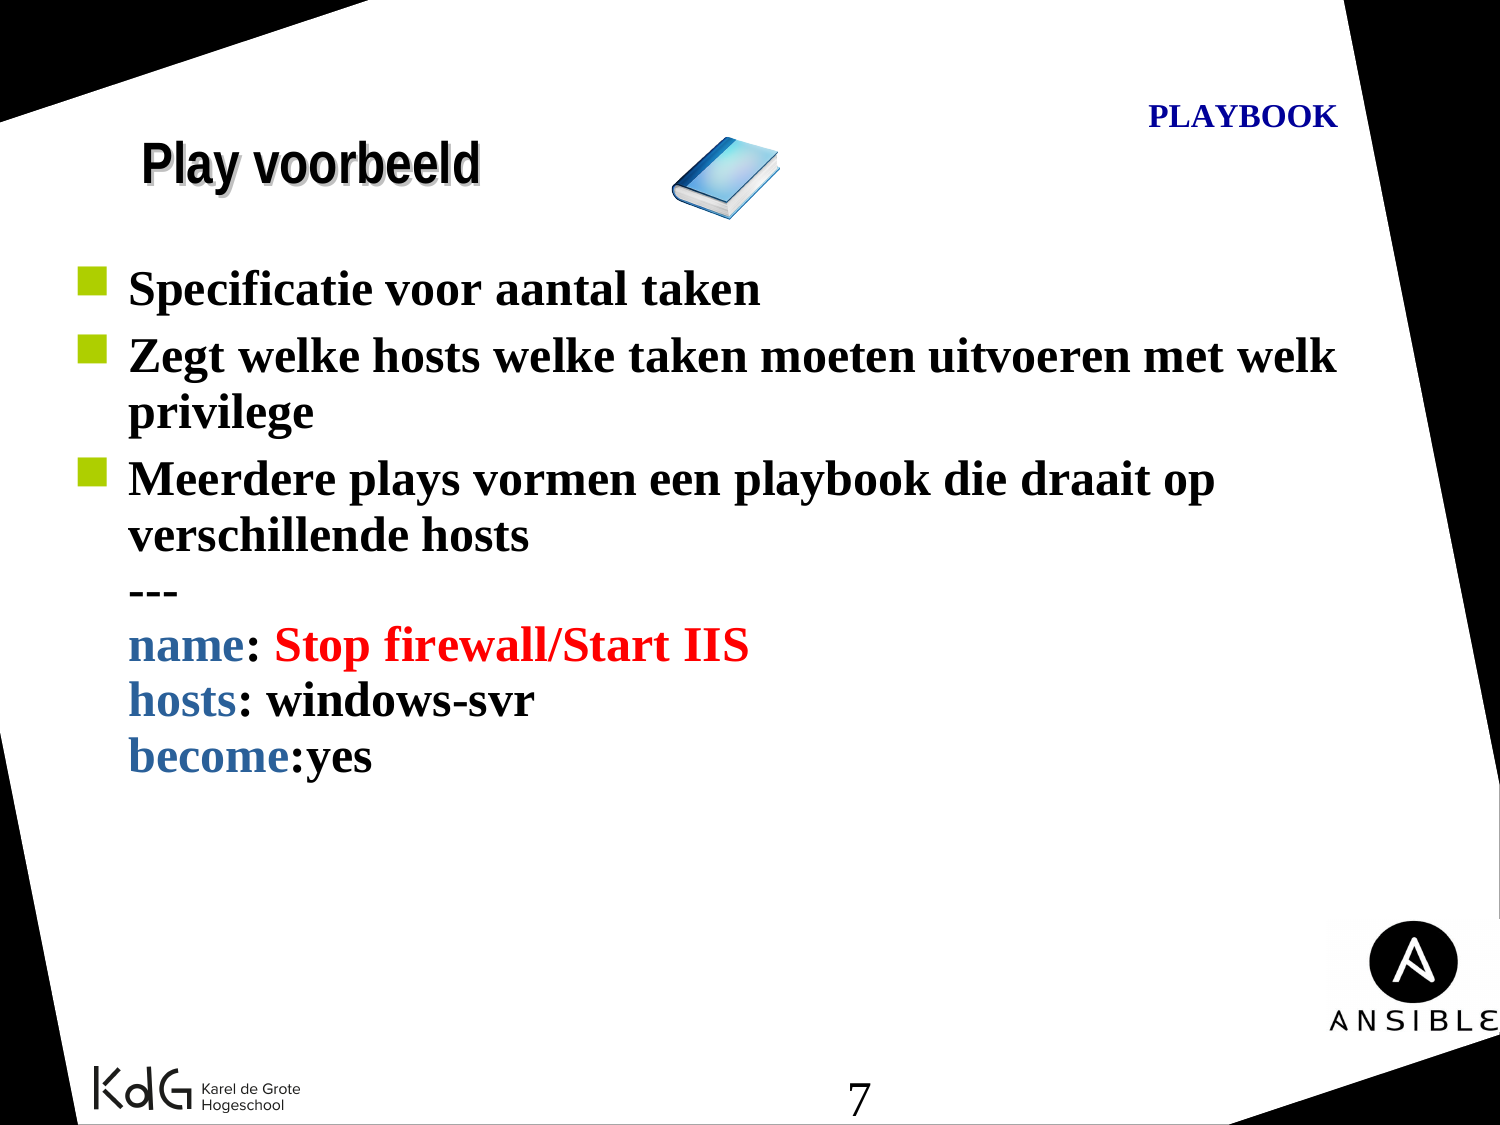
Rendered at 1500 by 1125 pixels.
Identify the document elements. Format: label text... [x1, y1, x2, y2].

title Play voorbeeld [141, 72, 1447, 253]
list Specificatie voor aantal taken Zegt welke hosts welke taken moeten uitvoeren met welk privilege Meerdere plays vormen een playbook die draait op verschillende hosts --- name: Stop firewall/Start IIS hosts: windows-svr become:yes [73, 260, 1424, 1003]
text_box PLAYBOOK [1113, 89, 1411, 144]
picture [1326, 919, 1500, 1032]
picture [667, 110, 788, 231]
picture [94, 1066, 300, 1113]
